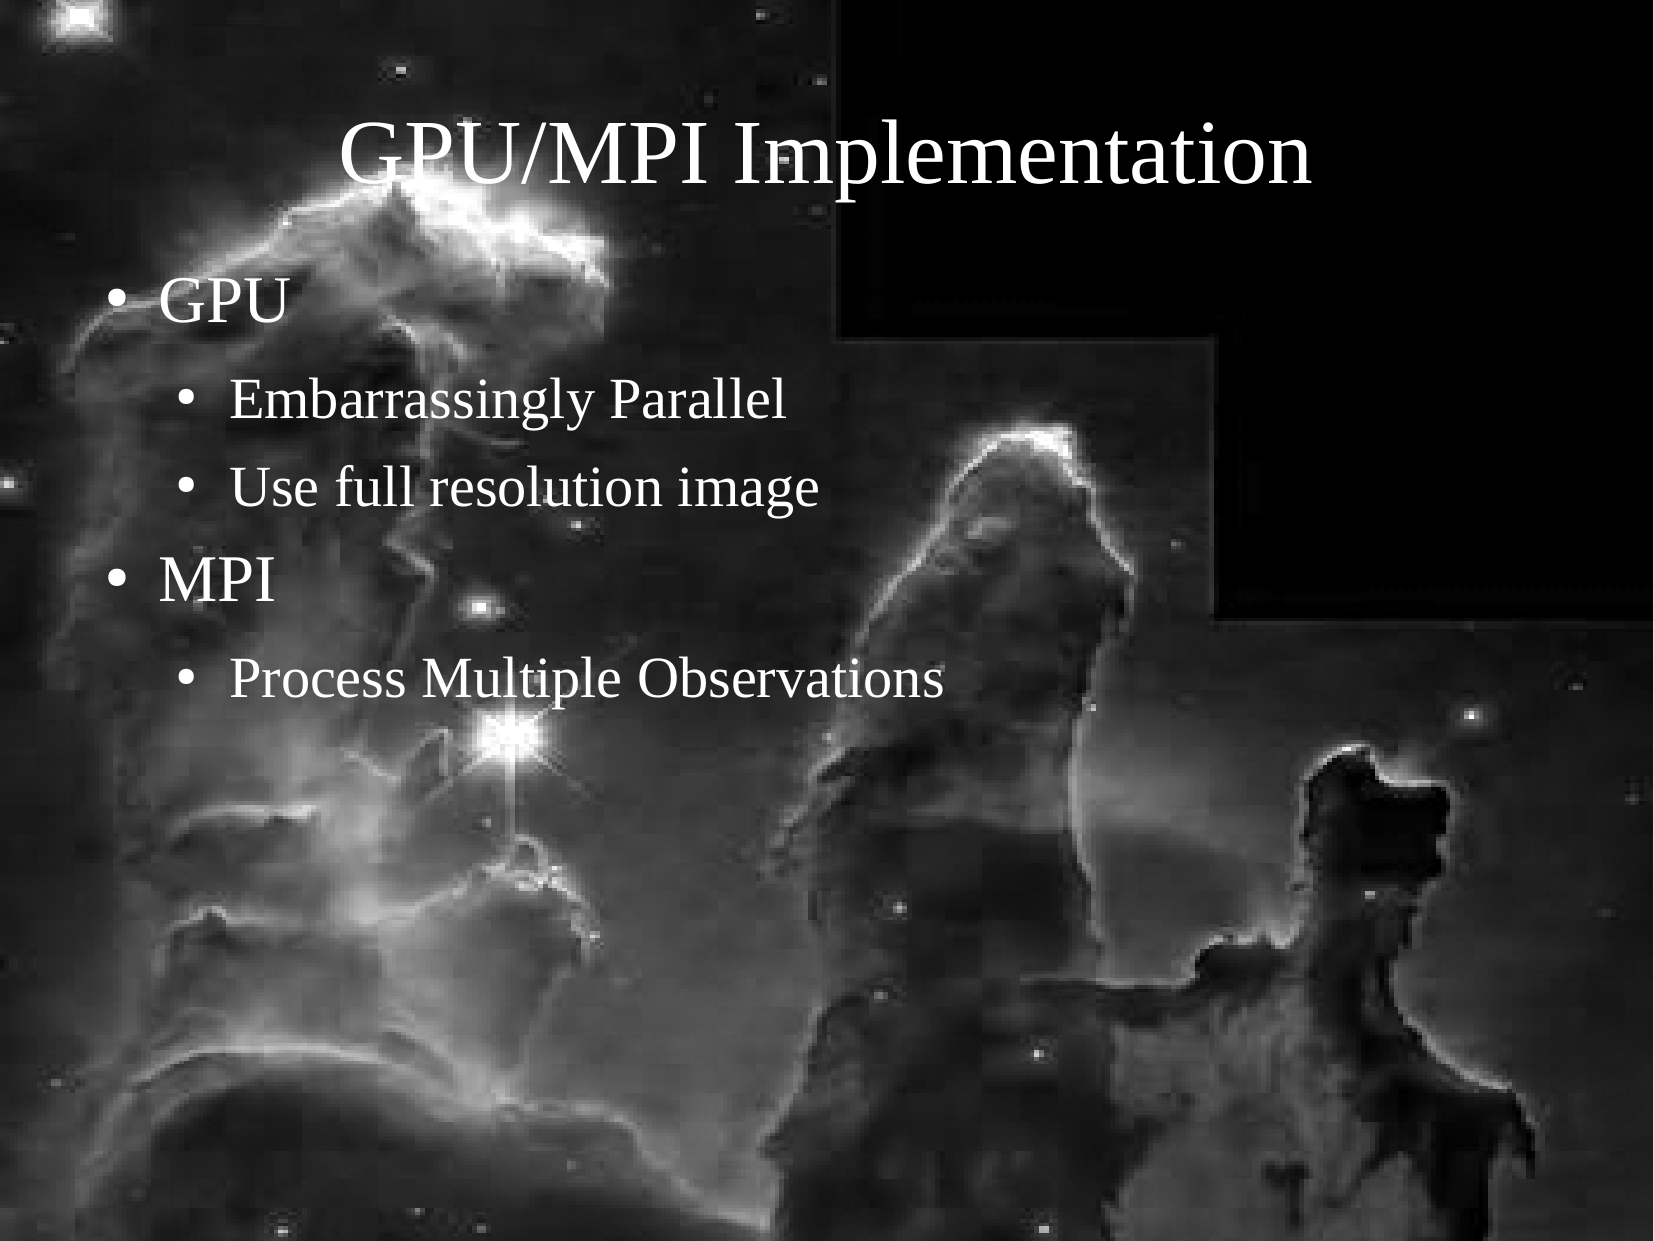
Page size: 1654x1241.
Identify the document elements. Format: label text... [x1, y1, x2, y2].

list GPU Embarrassingly Parallel Use full resolution image MPI Process Multiple Observations [87, 262, 1576, 1082]
title GPU/MPI Implementation [82, 49, 1571, 257]
picture [0, 0, 1654, 1241]
